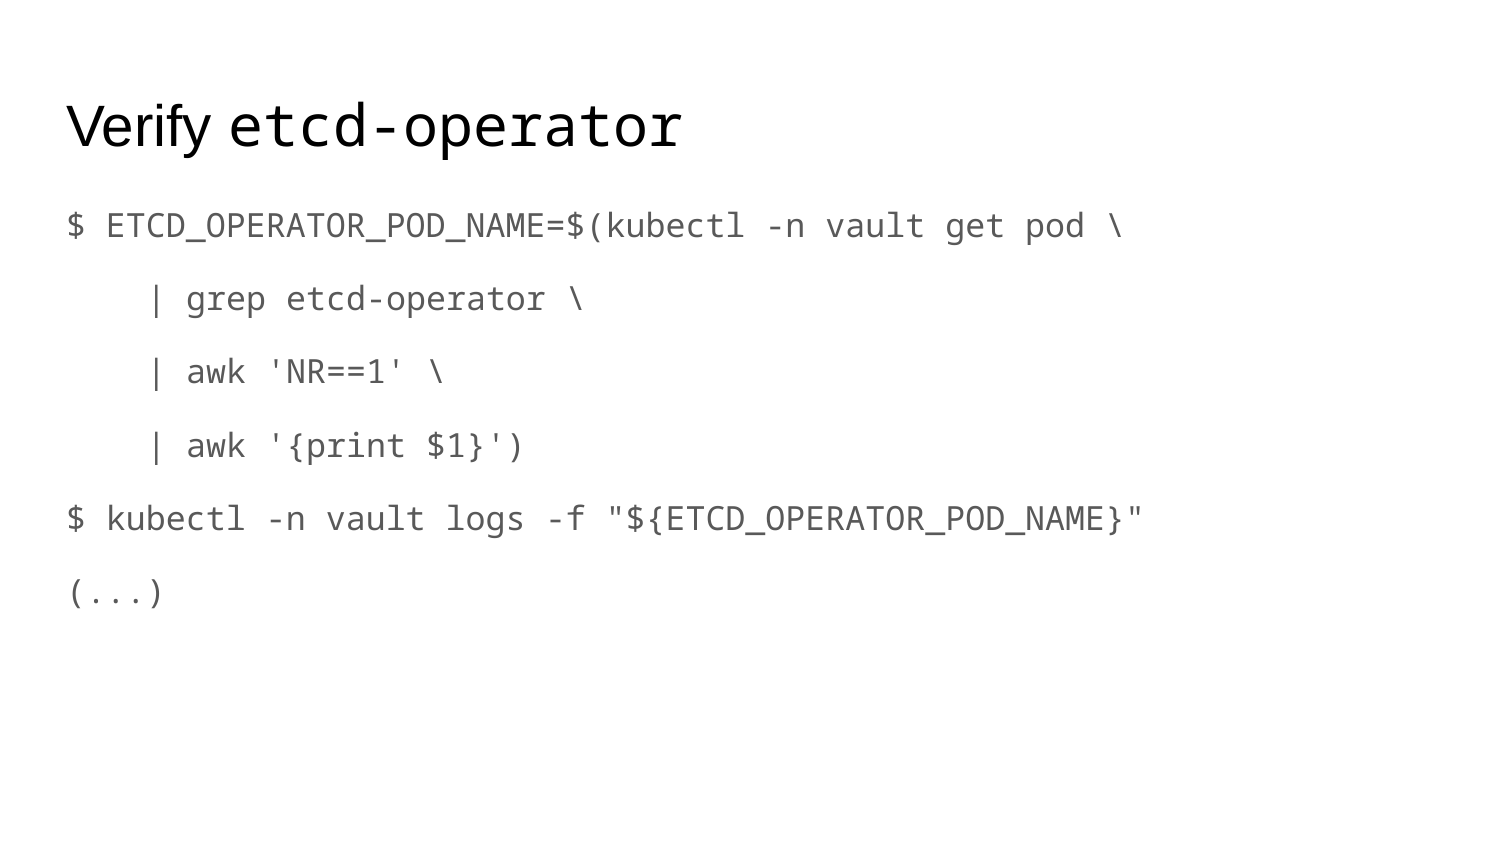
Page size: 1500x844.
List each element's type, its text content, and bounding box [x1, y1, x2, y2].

title Verify etcd-operator [51, 72, 1449, 167]
list $ ETCD_OPERATOR_POD_NAME=$(kubectl -n vault get pod \ | grep etcd-operator \ | awk 'NR==1' \ | awk '{print $1}') $ kubectl -n vault logs -f "${ETCD_OPERATOR_POD_NAME}" (...) [51, 189, 1449, 750]
